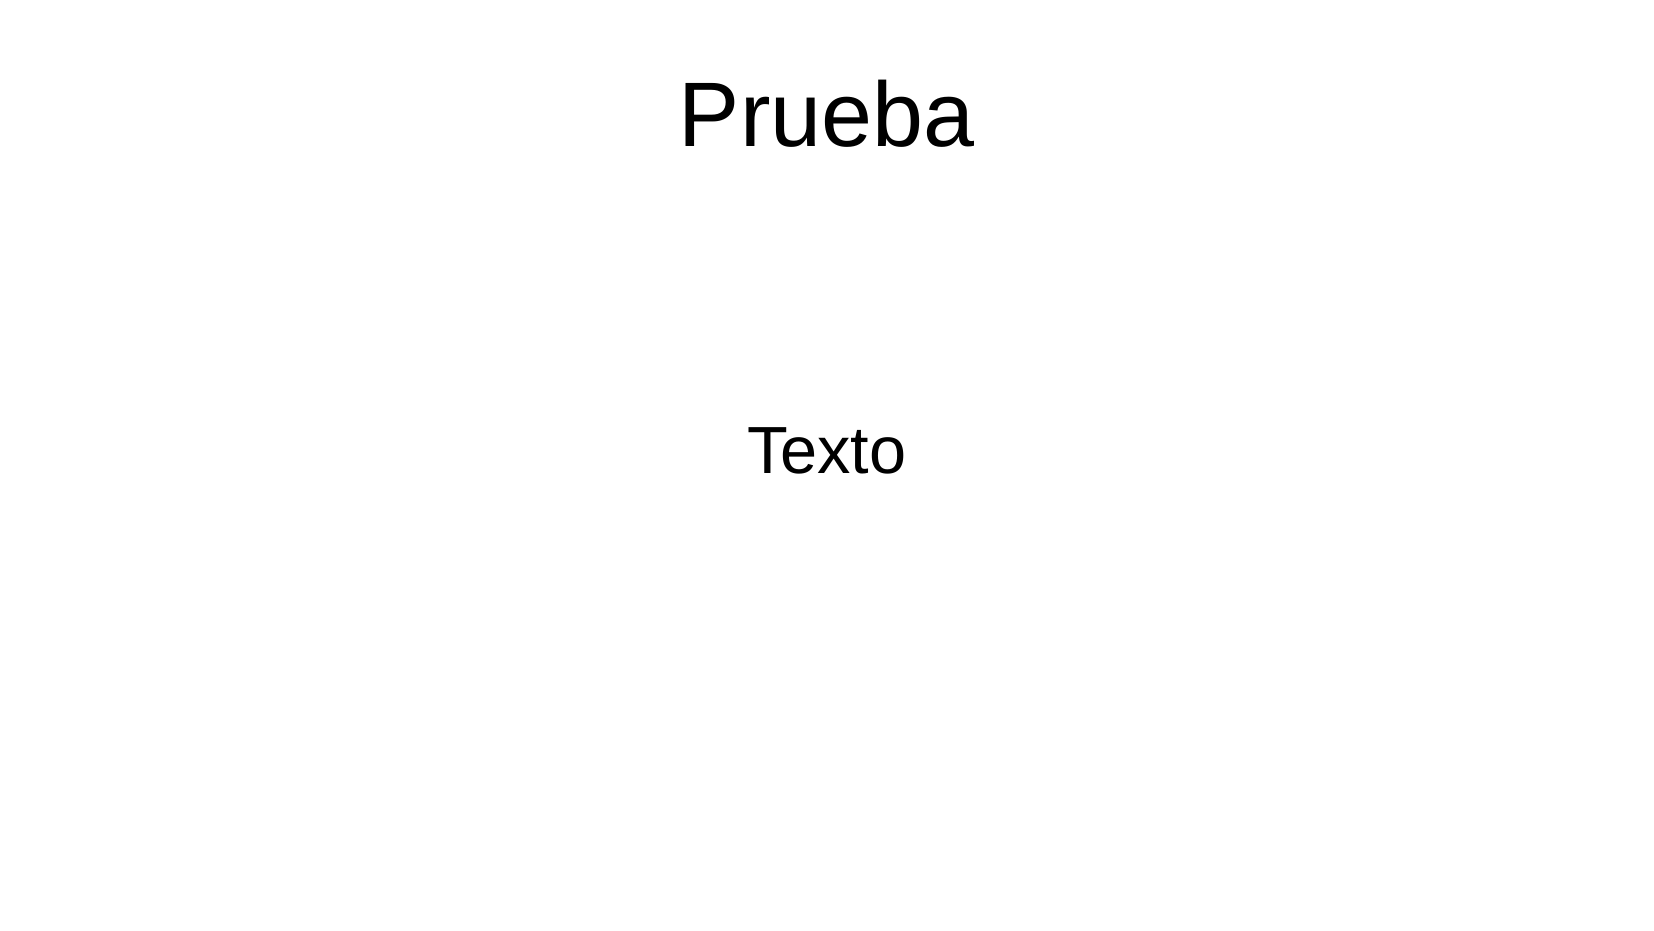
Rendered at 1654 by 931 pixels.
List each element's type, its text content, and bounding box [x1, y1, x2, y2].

subtitle Texto [82, 217, 1571, 758]
title Prueba [82, 37, 1571, 193]
